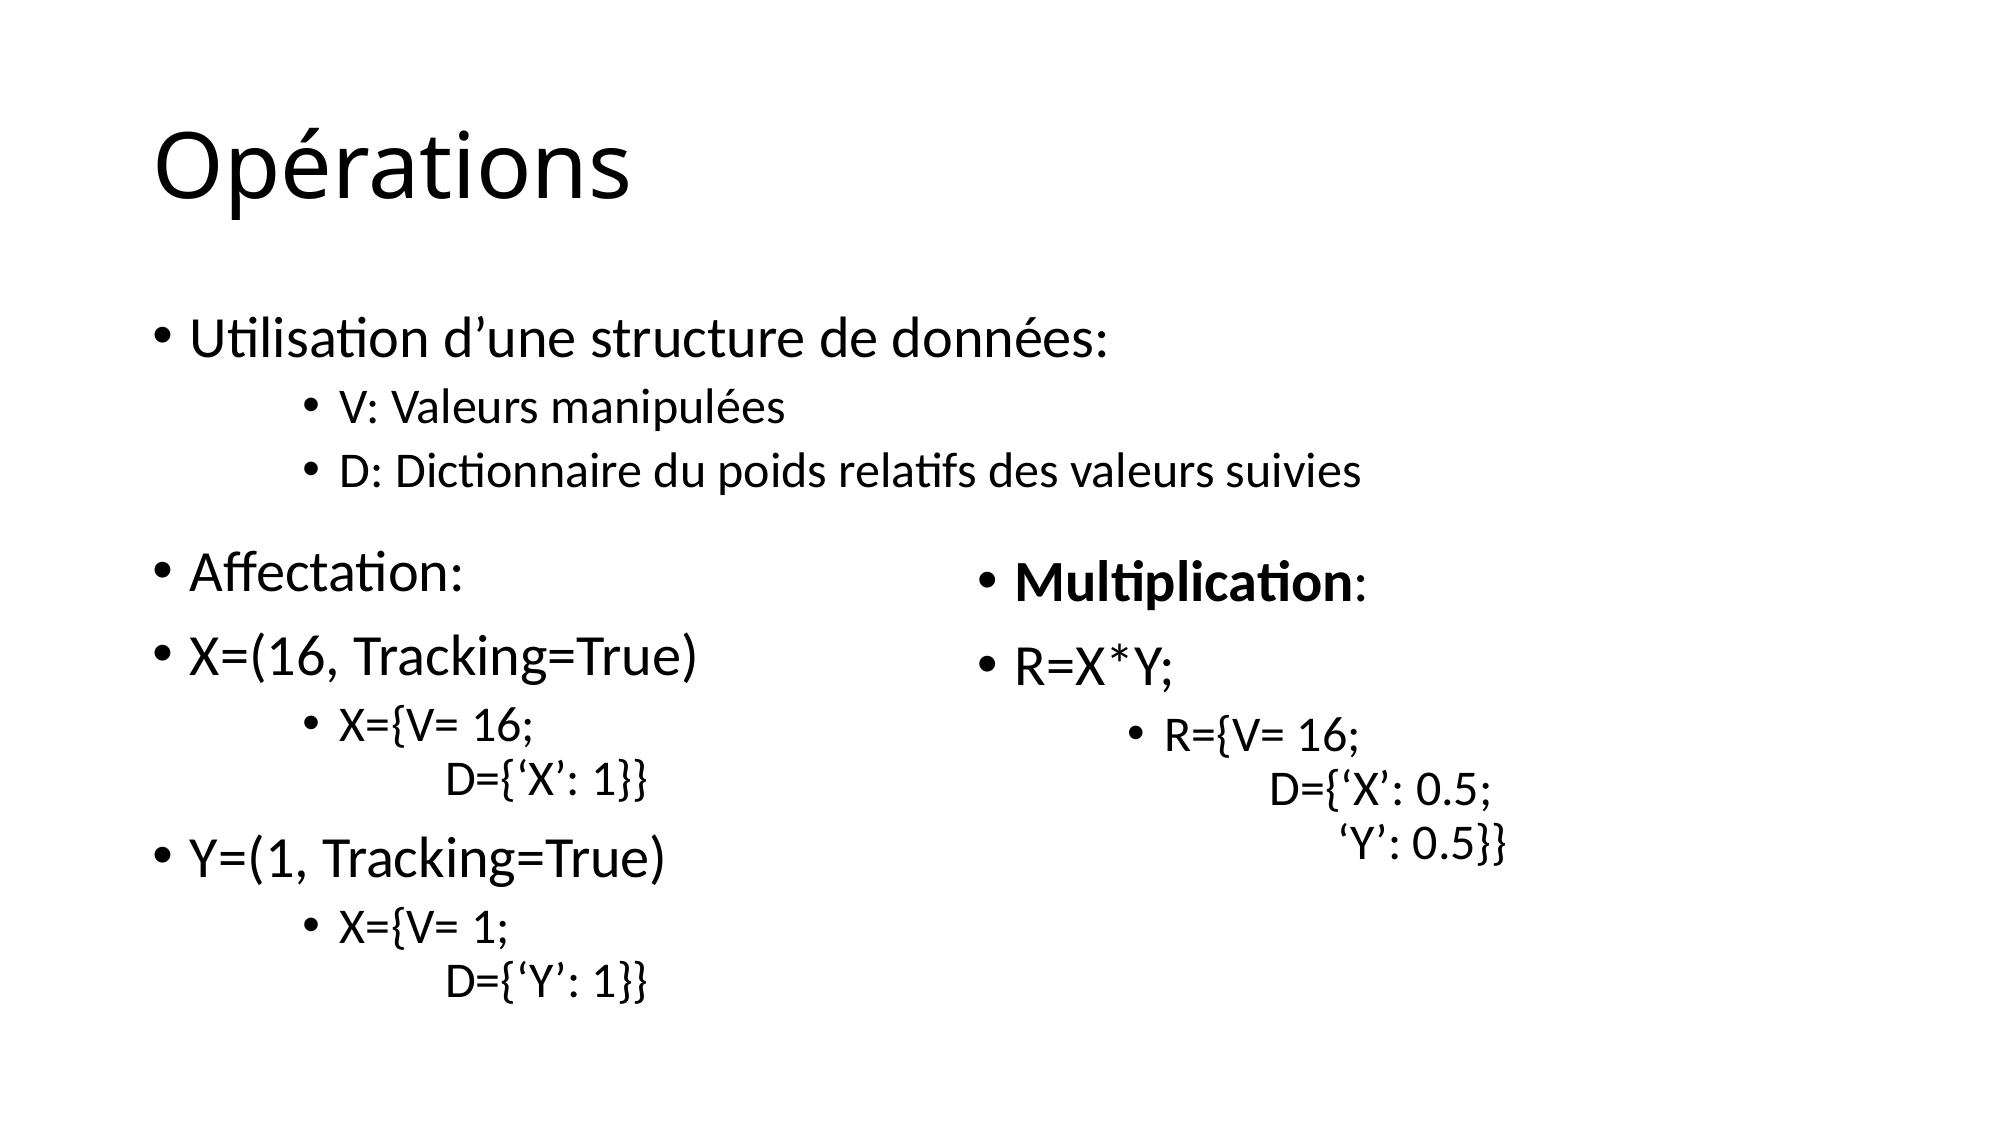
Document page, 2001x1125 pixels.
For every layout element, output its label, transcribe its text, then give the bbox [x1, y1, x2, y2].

list Utilisation d’une structure de données: V: Valeurs manipulées D: Dictionnaire du poids relatifs des valeurs suivies [137, 299, 1863, 578]
text_box Multiplication: R=X*Y; R={V= 16; D={‘X’: 0.5; ‘Y’: 0.5}} [962, 543, 1863, 1094]
text_box Affectation: X=(16, Tracking=True) X={V= 16; D={‘X’: 1}} Y=(1, Tracking=True) X={V= 1; D={‘Y’: 1}} [137, 533, 883, 1084]
title Opérations [137, 59, 1863, 278]
